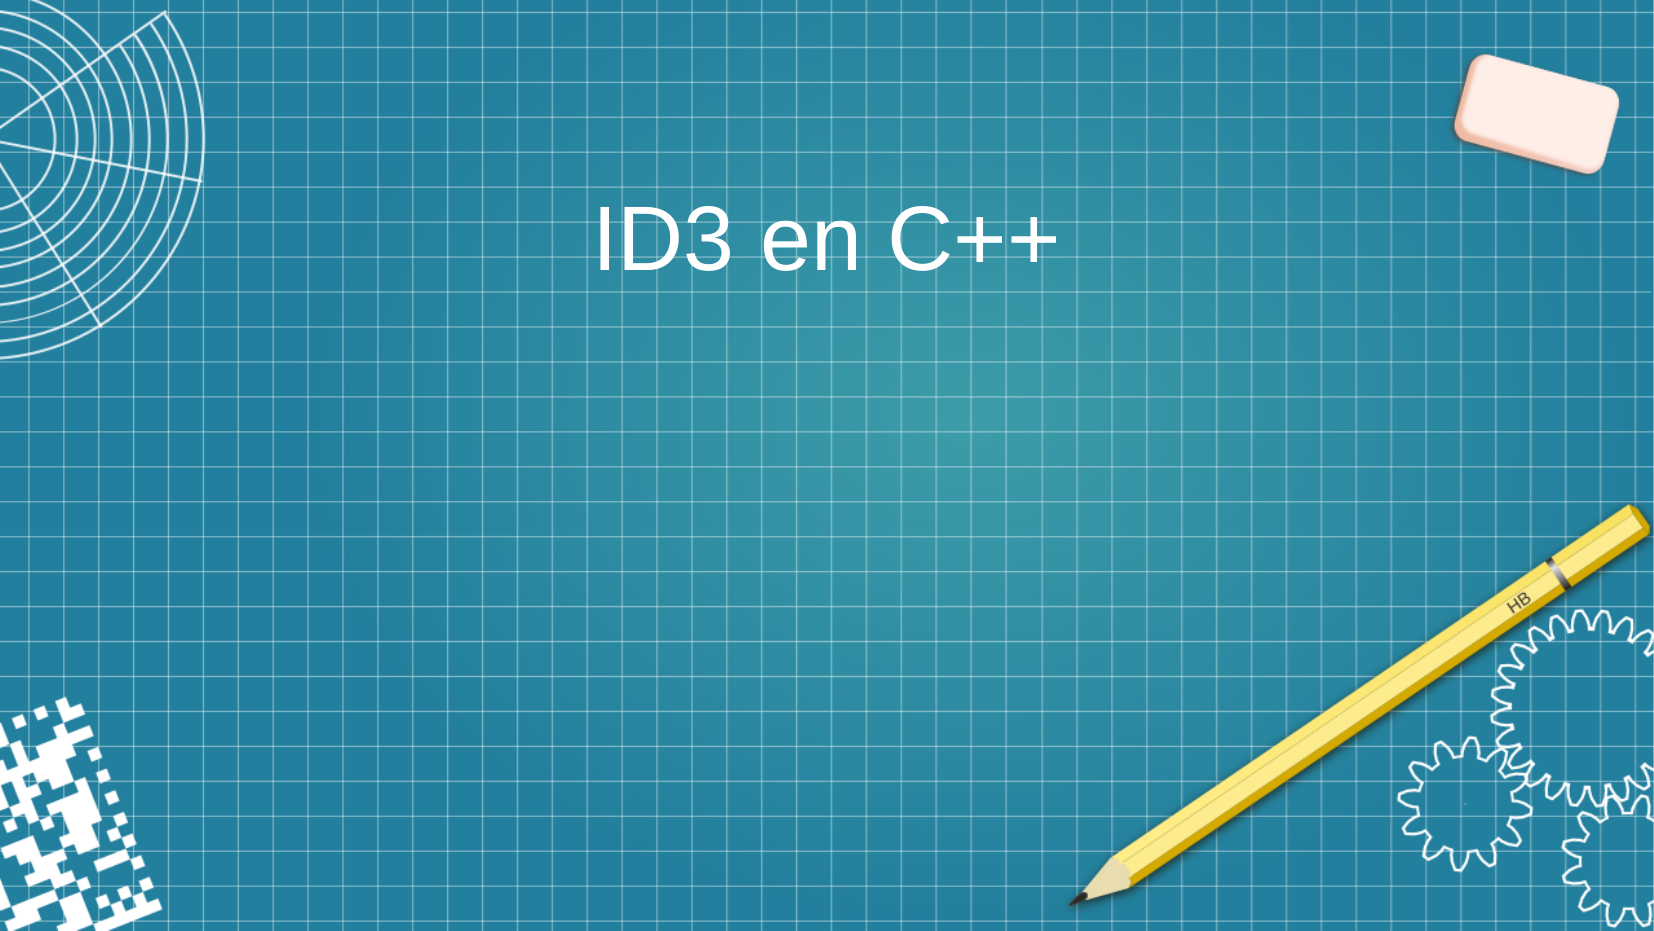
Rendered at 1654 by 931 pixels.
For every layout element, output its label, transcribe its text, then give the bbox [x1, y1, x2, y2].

title ID3 en C++ [82, 132, 1571, 346]
picture [0, 0, 1654, 931]
